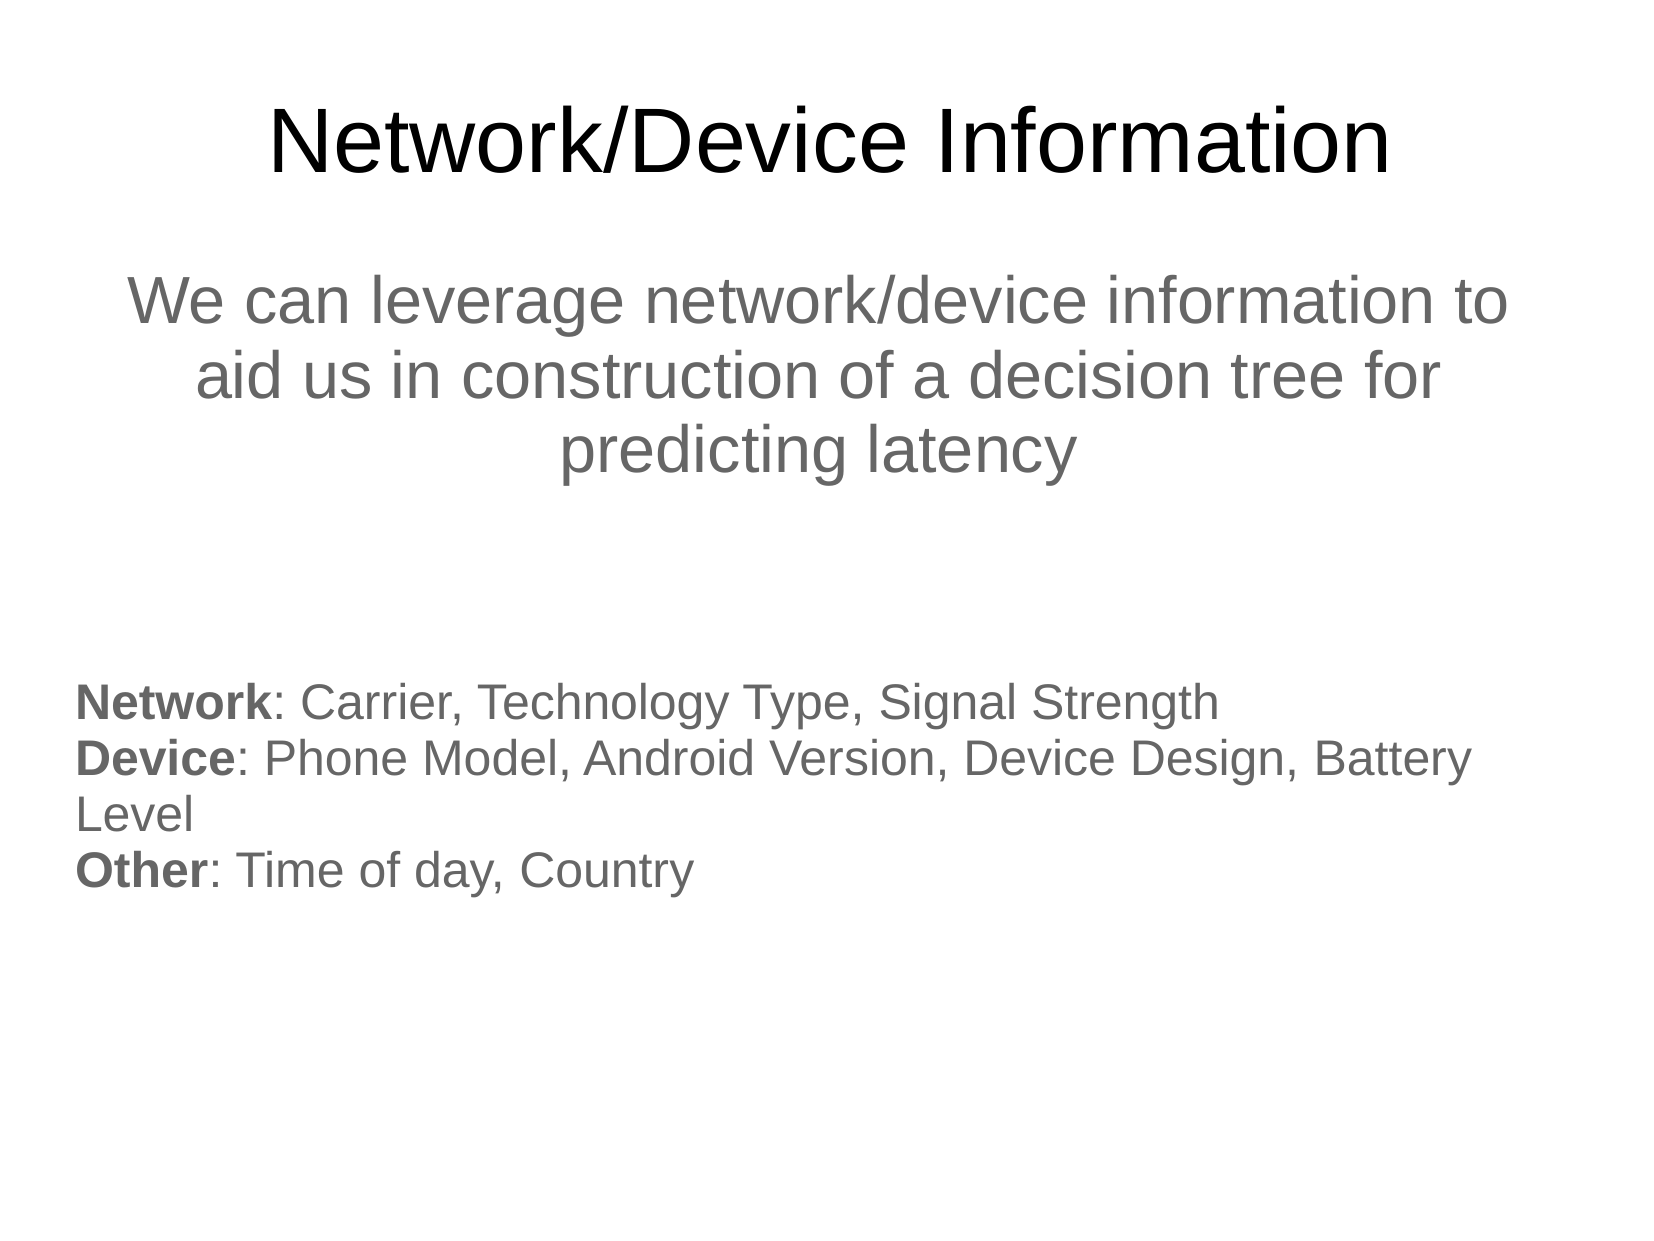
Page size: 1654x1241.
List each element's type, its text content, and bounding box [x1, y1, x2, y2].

subtitle We can leverage network/device information to aid us in construction of a decision tree for predicting latency [75, 225, 1564, 526]
title Network/Device Information [86, 37, 1576, 245]
text_box Network: Carrier, Technology Type, Signal Strength Device: Phone Model, Android Version, Device Design, Battery Level Other: Time of day, Country [75, 636, 1564, 937]
